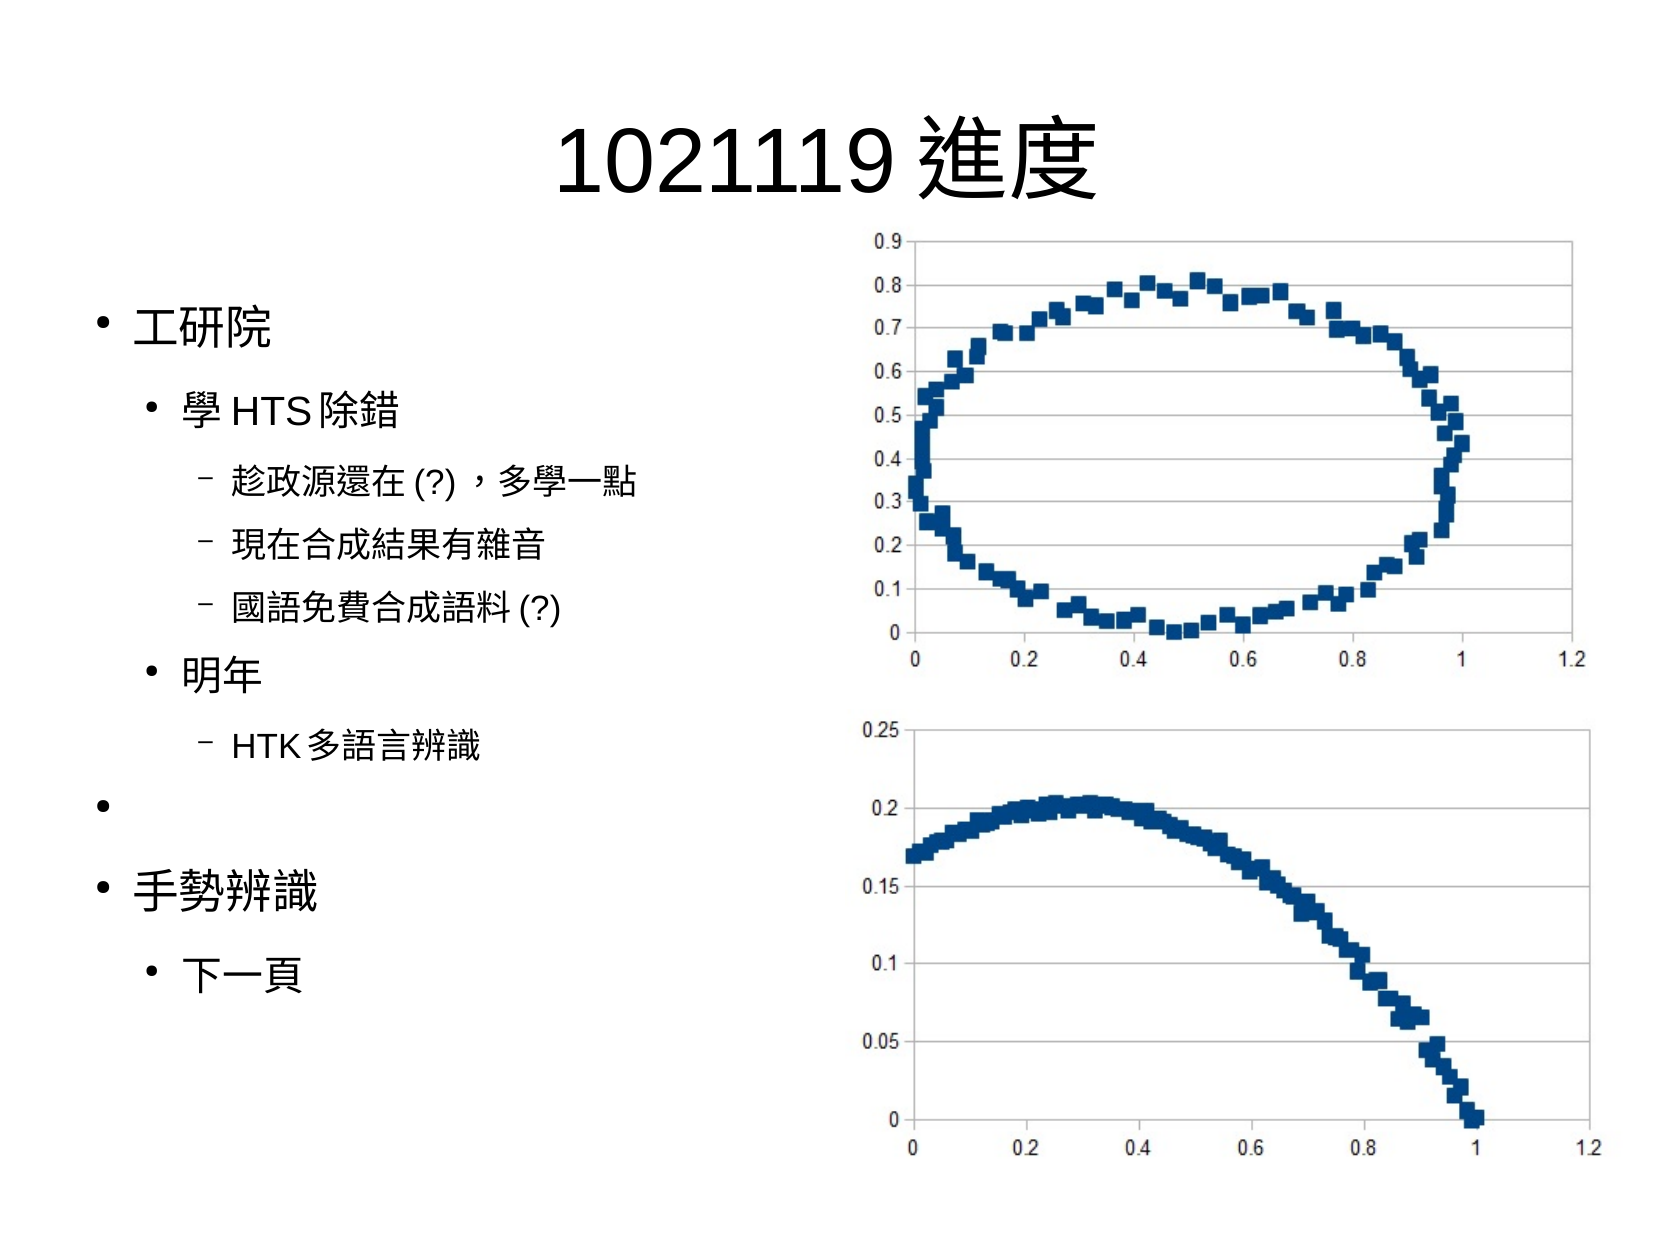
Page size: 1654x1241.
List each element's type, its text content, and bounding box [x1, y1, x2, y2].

title 1021119進度 [82, 49, 1571, 257]
list 工研院 學HTS除錯 趁政源還在(?)，多學一點 現在合成結果有雜音 國語免費合成語料(?) 明年 HTK多語言辨識 手勢辨識 下一頁 [82, 290, 845, 1010]
picture [838, 202, 1630, 1182]
